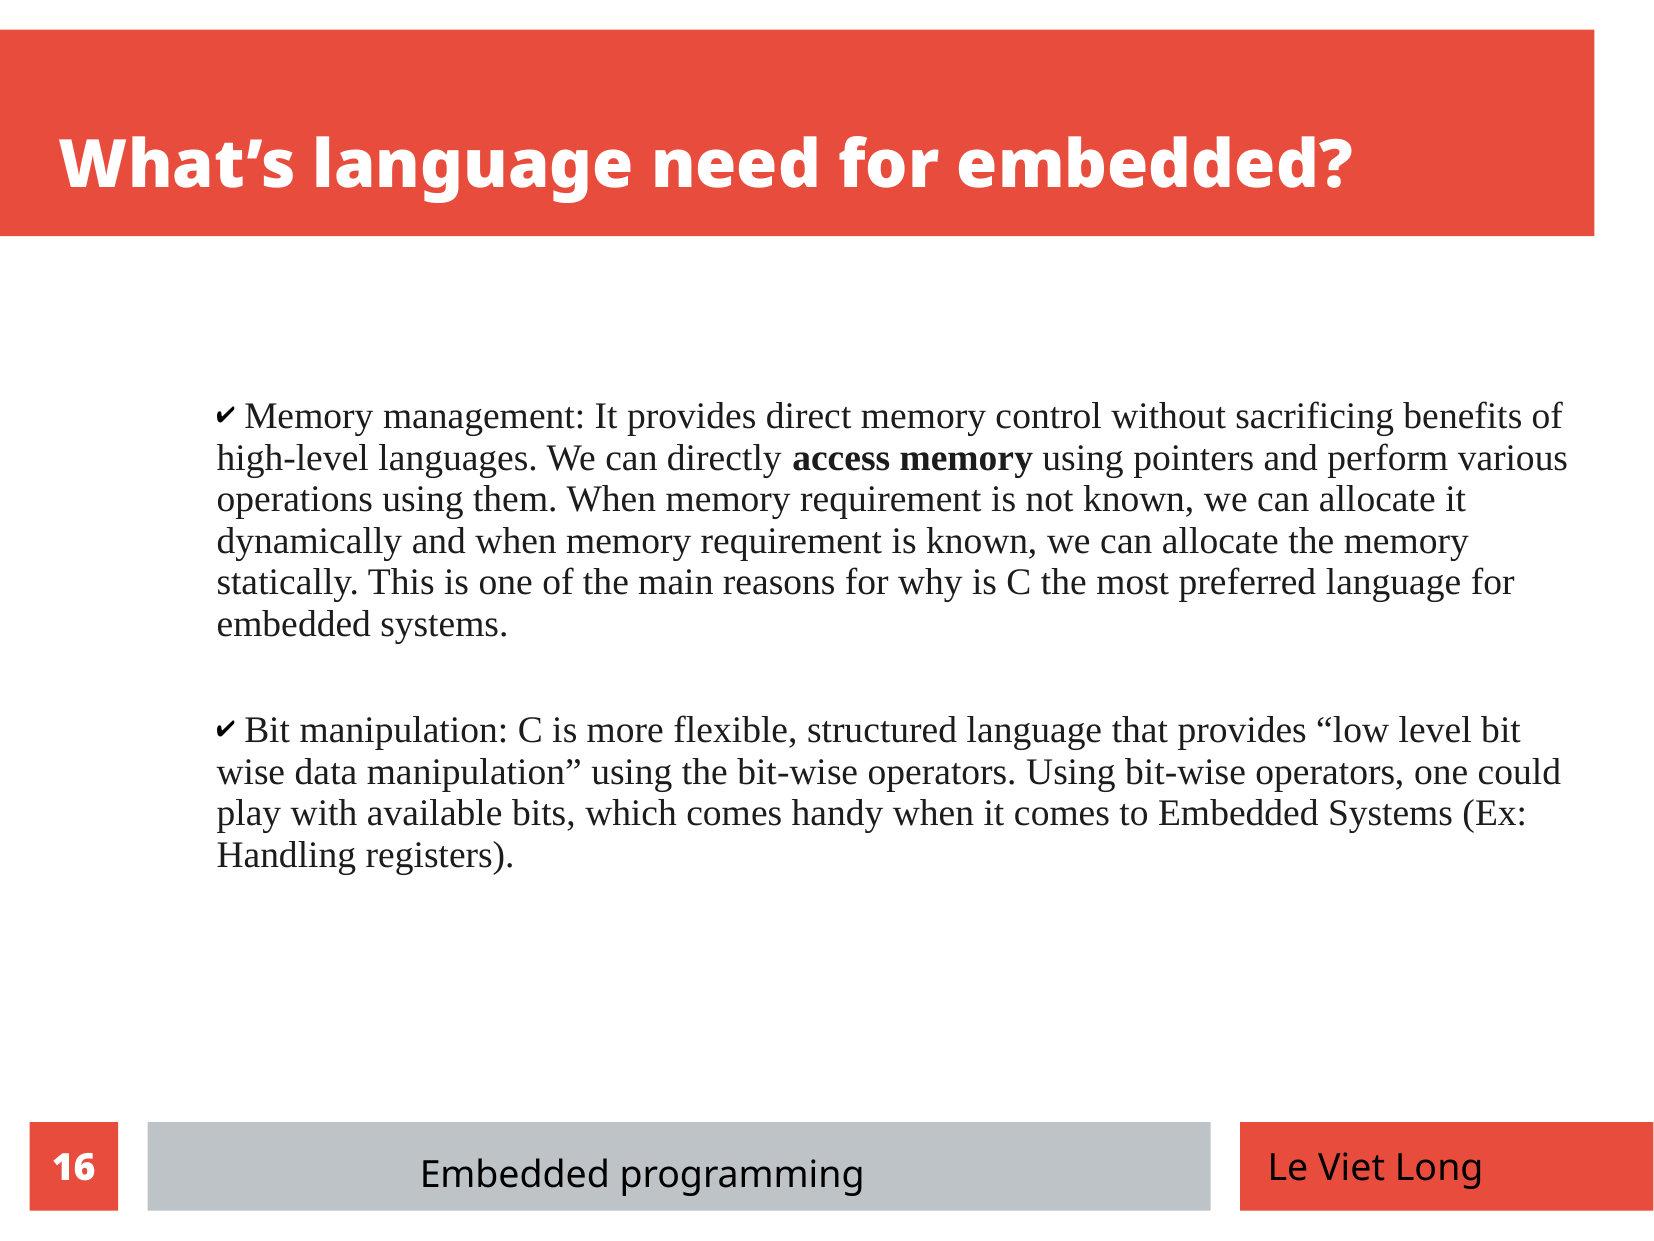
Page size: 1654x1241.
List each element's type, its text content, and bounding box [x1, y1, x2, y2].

list Memory management: It provides direct memory control without sacrificing benefits of high-level languages. We can directly access memory using pointers and perform various operations using them. When memory requirement is not known, we can allocate it dynamically and when memory requirement is known, we can allocate the memory statically. This is one of the main reasons for why is C the most preferred language for embedded systems. Bit manipulation: C is more flexible, structured language that provides “low level bit wise data manipulation” using the bit-wise operators. Using bit-wise operators, one could play with available bits, which comes handy when it comes to Embedded Systems (Ex: Handling registers). [75, 330, 1581, 1098]
text_box Embedded programming [405, 1140, 1021, 1199]
title What’s language need for embedded? [59, 59, 1595, 207]
text_box Le Viet Long [1252, 1132, 1538, 1192]
